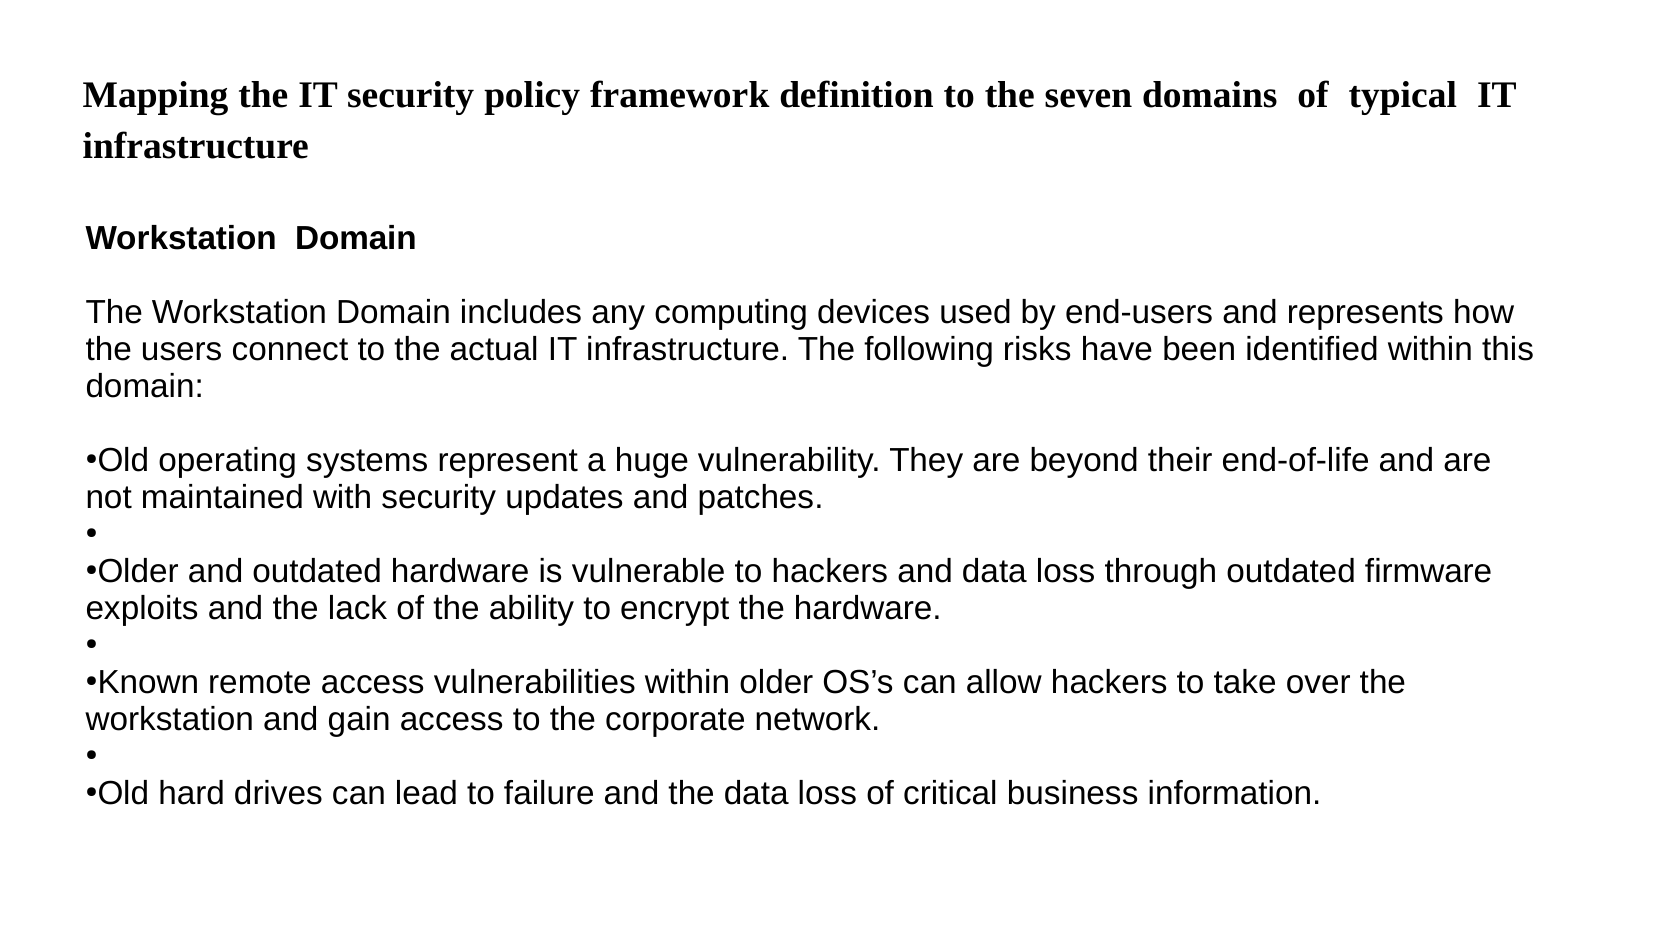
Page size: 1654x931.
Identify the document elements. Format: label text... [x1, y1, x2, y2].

title Mapping the IT security policy framework definition to the seven domains of typical IT infrastructure [82, 62, 1607, 159]
text_box Workstation Domain The Workstation Domain includes any computing devices used by end-users and represents how the users connect to the actual IT infrastructure. The following risks have been identified within this domain: Old operating systems represent a huge vulnerability. They are beyond their end-of-life and are not maintained with security updates and patches. Older and outdated hardware is vulnerable to hackers and data loss through outdated firmware exploits and the lack of the ability to encrypt the hardware. Known remote access vulnerabilities within older OS’s can allow hackers to take over the workstation and gain access to the corporate network. Old hard drives can lead to failure and the data loss of critical business information. [70, 211, 1560, 847]
